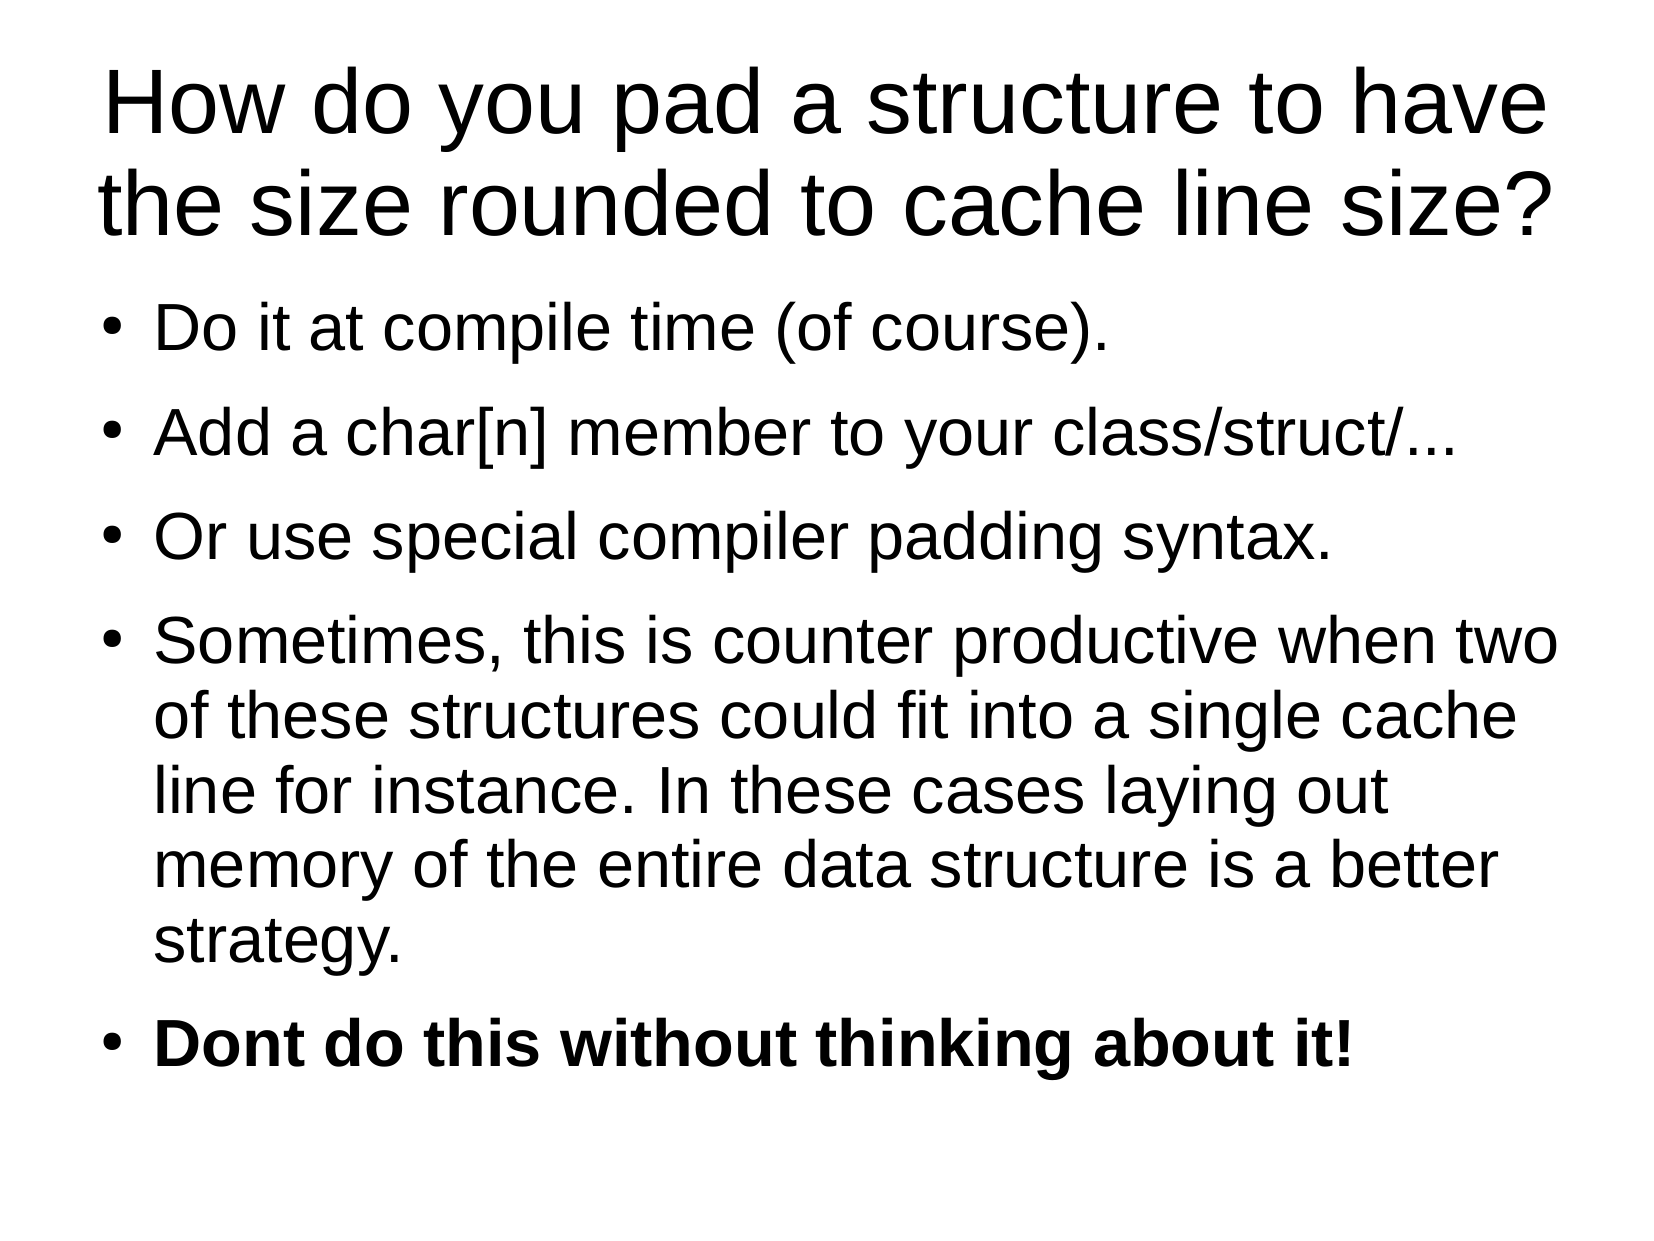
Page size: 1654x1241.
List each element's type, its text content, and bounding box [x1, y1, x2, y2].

list Do it at compile time (of course). Add a char[n] member to your class/struct/... Or use special compiler padding syntax. Sometimes, this is counter productive when two of these structures could fit into a single cache line for instance. In these cases laying out memory of the entire data structure is a better strategy. Dont do this without thinking about it! [82, 290, 1571, 1109]
title How do you pad a structure to have the size rounded to cache line size? [82, 49, 1571, 257]
